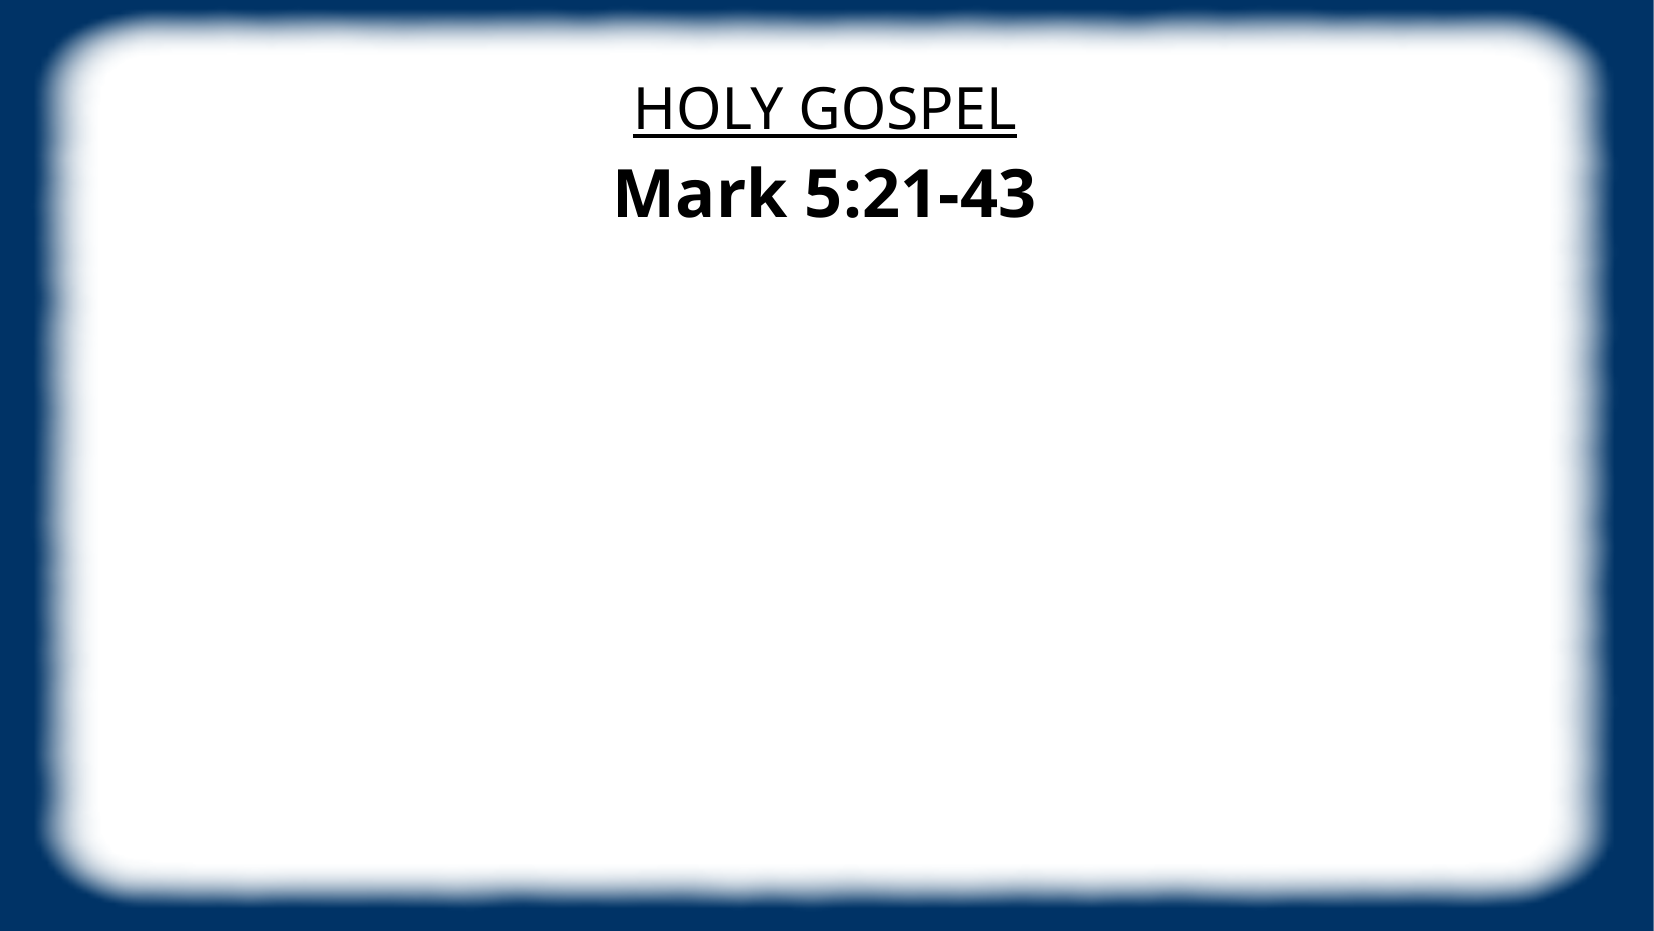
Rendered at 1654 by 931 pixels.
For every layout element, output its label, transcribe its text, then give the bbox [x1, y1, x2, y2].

text_box HOLY GOSPEL Mark 5:21-43 [105, 60, 1546, 241]
picture [0, 0, 1654, 931]
